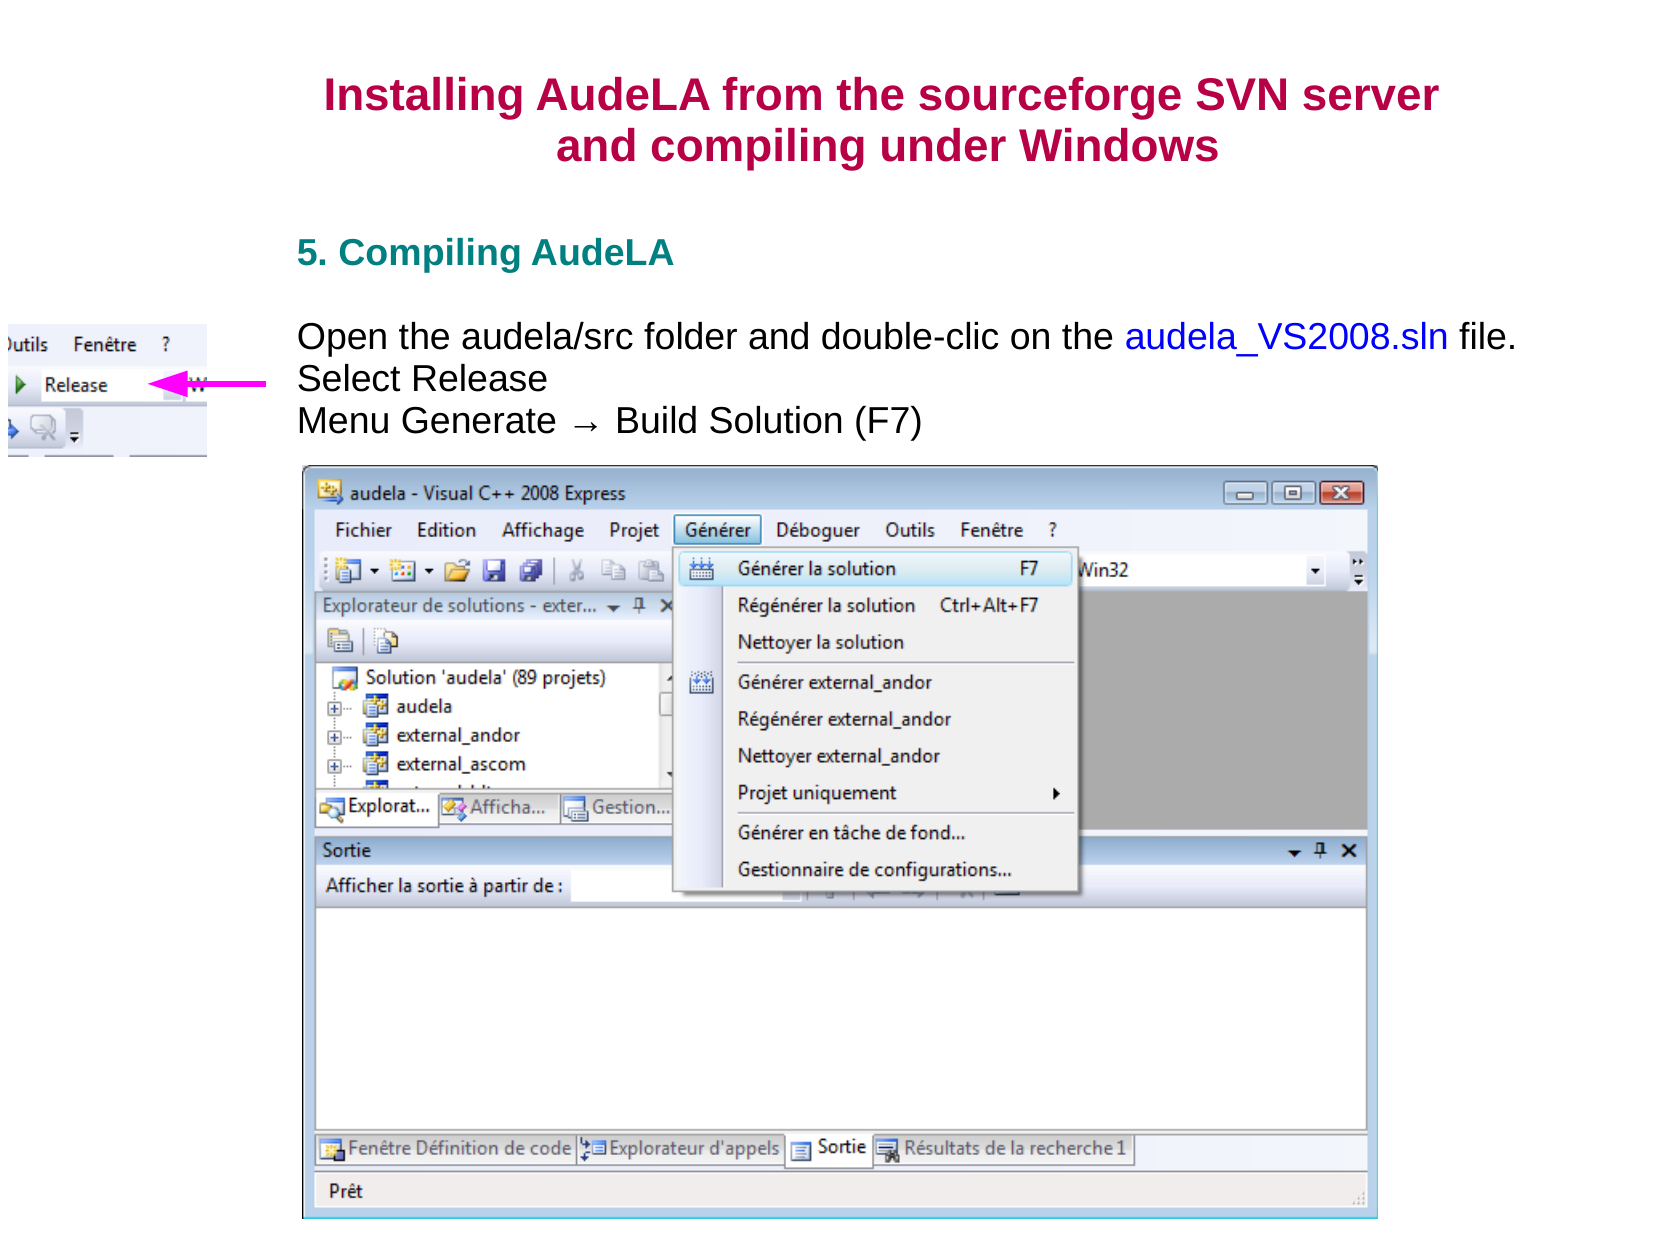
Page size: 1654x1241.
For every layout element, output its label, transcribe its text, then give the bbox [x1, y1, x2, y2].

picture [8, 324, 207, 457]
text_box Installing AudeLA from the sourceforge SVN server and compiling under Windows [308, 61, 1468, 181]
text_box 5. Compiling AudeLA Open the audela/src folder and double-clic on the audela_VS2008.sln file. Select Release Menu Generate → Build Solution (F7) [282, 224, 1533, 493]
picture [302, 465, 1378, 1220]
